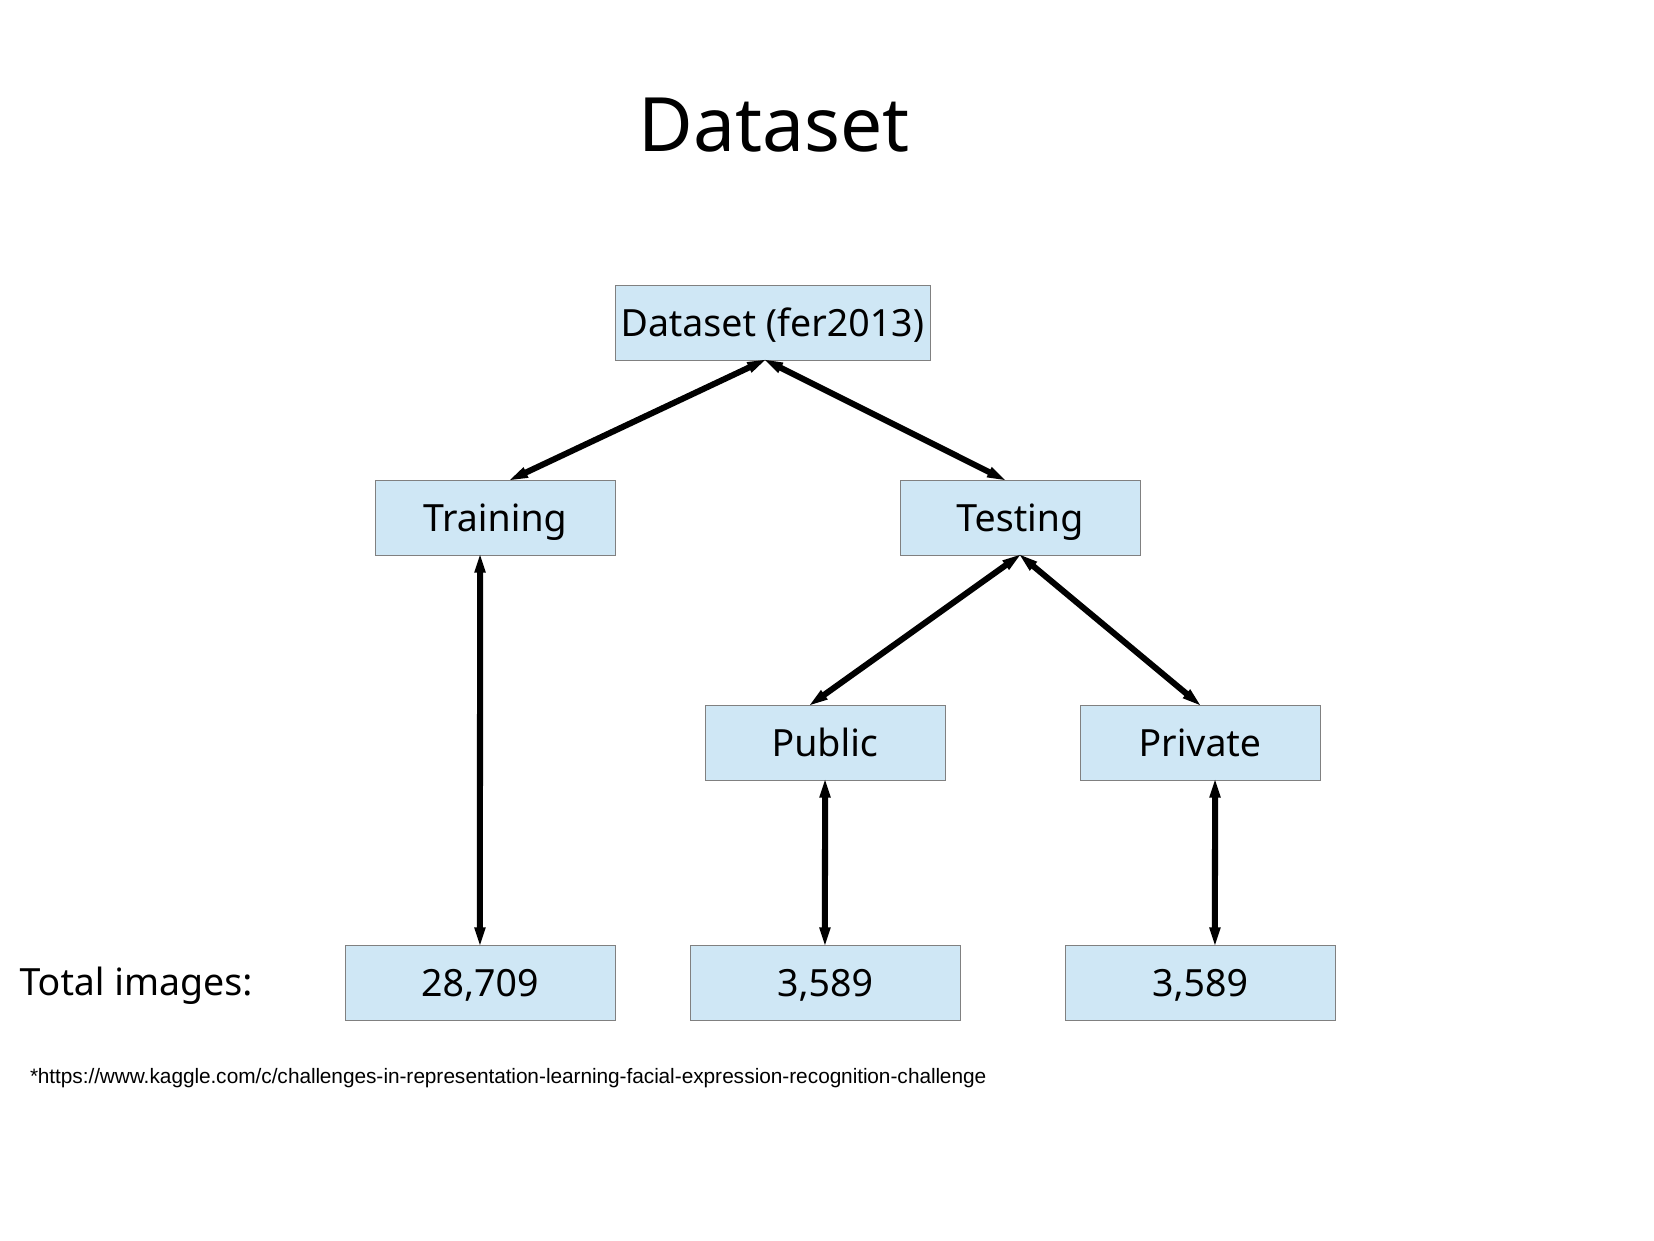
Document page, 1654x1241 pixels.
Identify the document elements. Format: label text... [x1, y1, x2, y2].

text_box Public [705, 705, 945, 780]
text_box Testing [900, 480, 1140, 555]
text_box Dataset (fer2013) [615, 285, 930, 360]
text_box 28,709 [345, 945, 615, 1020]
list *https://www.kaggle.com/c/challenges-in-representation-learning-facial-expression-recognition-challenge [30, 1065, 1081, 1112]
text_box Private [1080, 705, 1320, 780]
text_box 3,589 [1065, 945, 1335, 1020]
text_box Total images: [4, 948, 256, 1009]
title Dataset [30, 17, 1519, 226]
text_box 3,589 [690, 945, 960, 1020]
text_box Training [375, 480, 615, 555]
